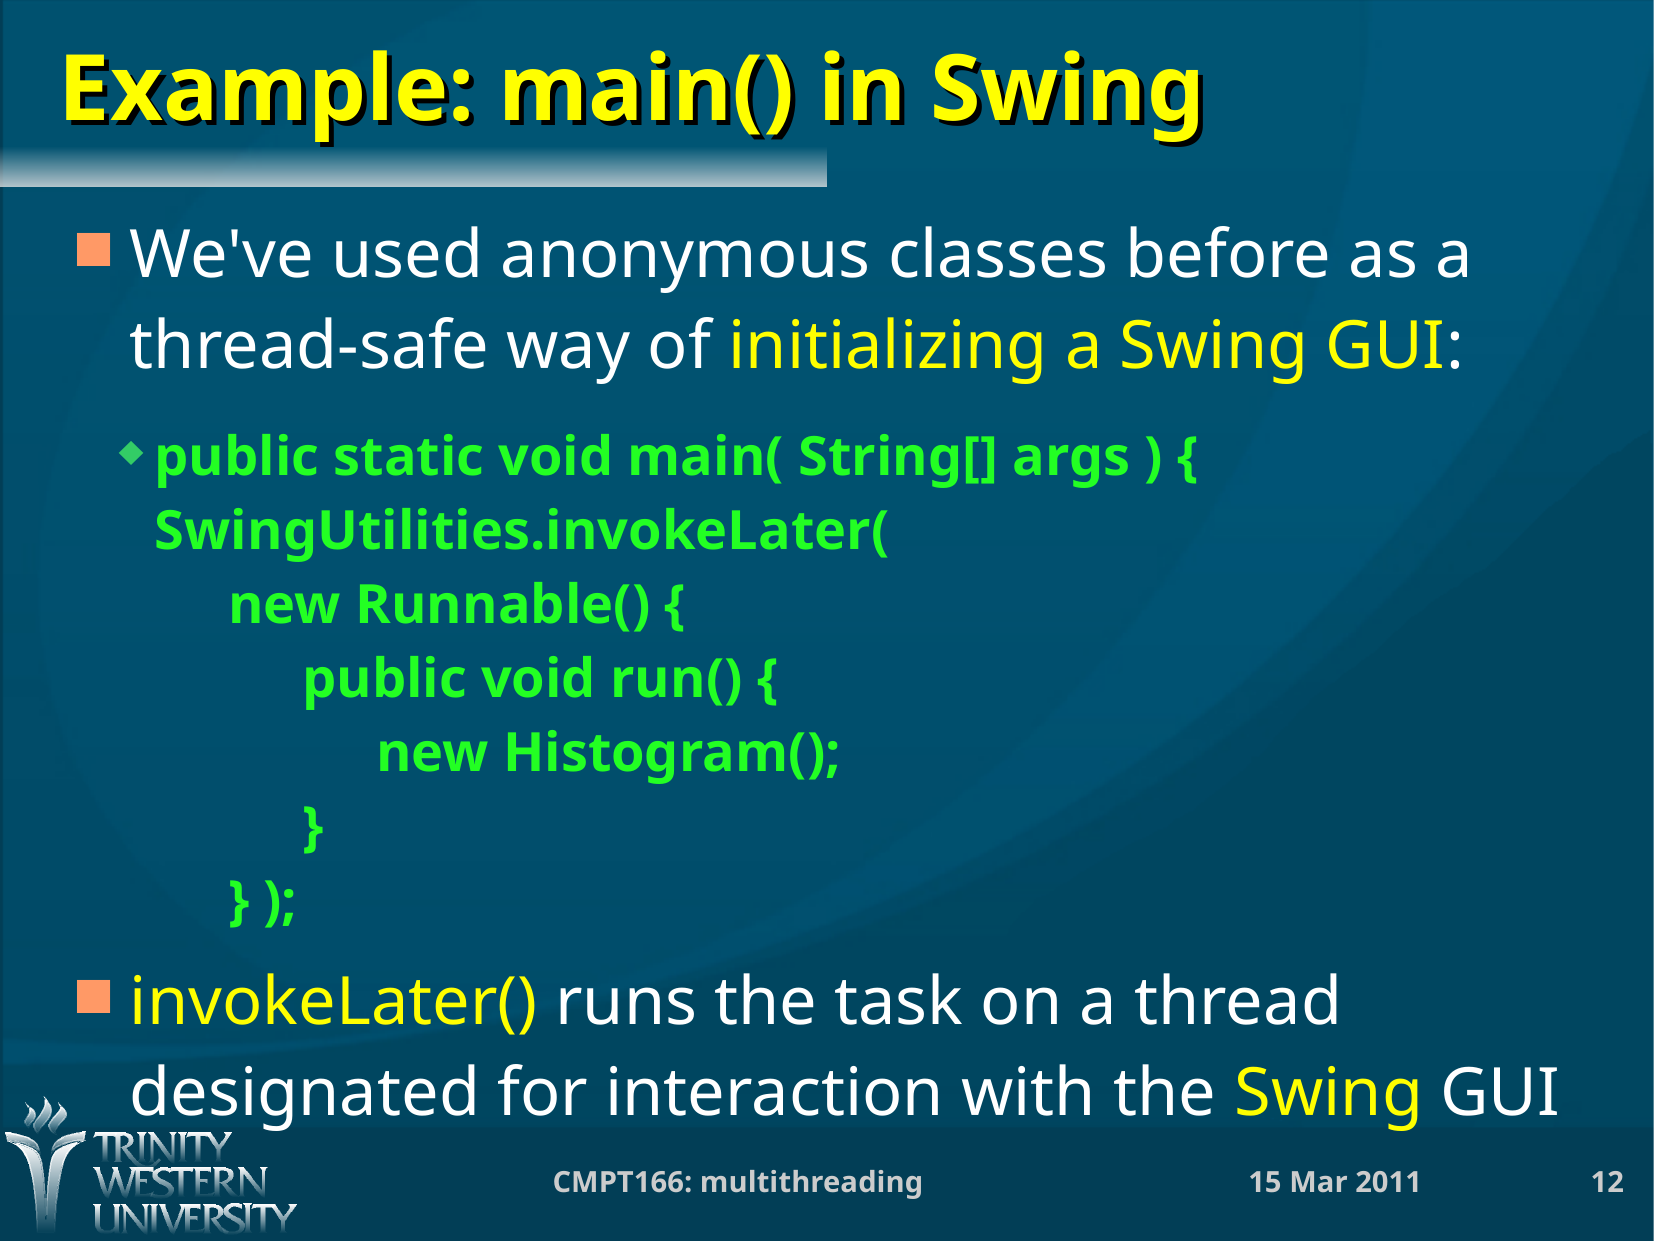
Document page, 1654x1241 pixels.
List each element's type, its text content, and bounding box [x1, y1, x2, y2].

picture [38, 1227, 54, 1232]
list We've used anonymous classes before as a thread-safe way of initializing a Swing GUI: public static void main( String[] args ) { SwingUtilities.invokeLater( new Runnable() { public void run() { new Histogram(); } } ); invokeLater() runs the task on a thread designated for interaction with the Swing GUI [59, 206, 1625, 1084]
title Example: main() in Swing [59, 19, 1595, 148]
